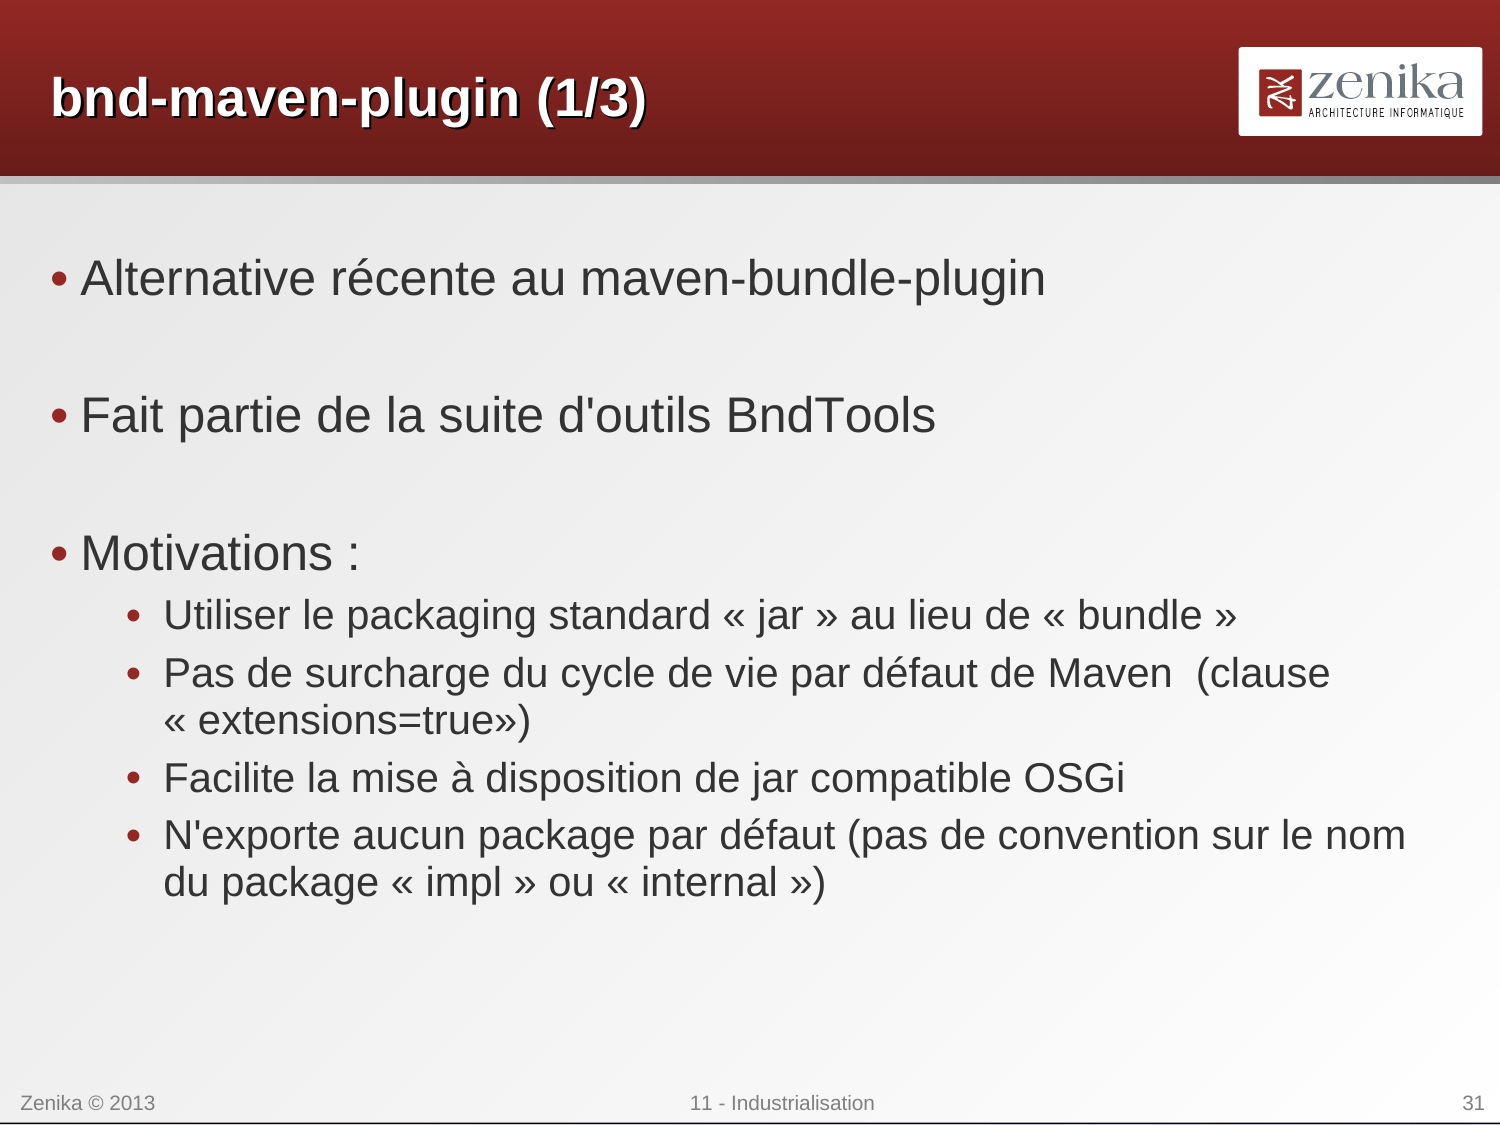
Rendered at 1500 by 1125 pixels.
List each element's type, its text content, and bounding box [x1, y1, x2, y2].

title bnd-maven-plugin (1/3) [50, 15, 1206, 180]
picture [1257, 58, 1464, 125]
list Alternative récente au maven-bundle-plugin Fait partie de la suite d'outils BndTools Motivations : Utiliser le packaging standard « jar » au lieu de « bundle » Pas de surcharge du cycle de vie par défaut de Maven (clause « extensions=true») Facilite la mise à disposition de jar compatible OSGi N'exporte aucun package par défaut (pas de convention sur le nom du package « impl » ou « internal ») [50, 249, 1435, 1064]
